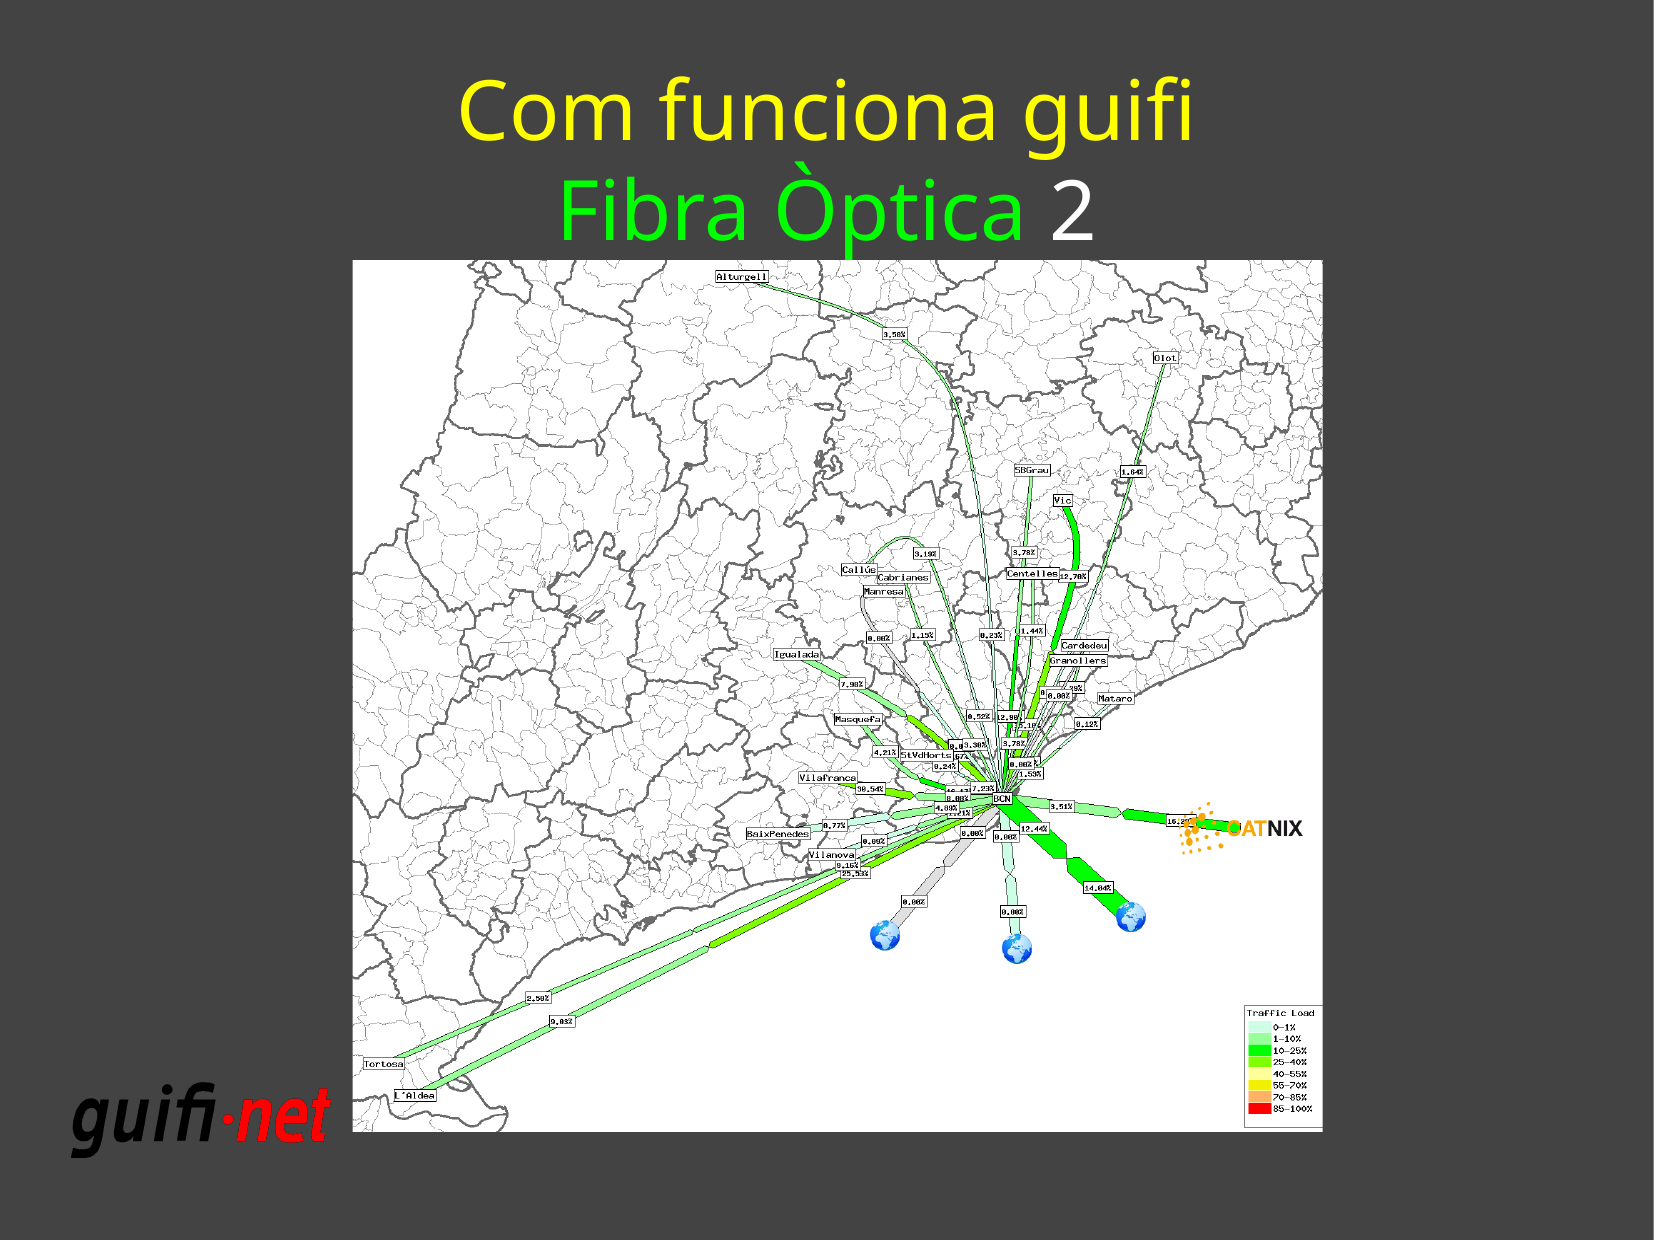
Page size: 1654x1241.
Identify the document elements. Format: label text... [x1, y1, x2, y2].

picture [71, 1082, 331, 1158]
title Com funciona guifi Fibra Òptica 2 [82, 49, 1571, 213]
picture [352, 260, 1323, 1132]
